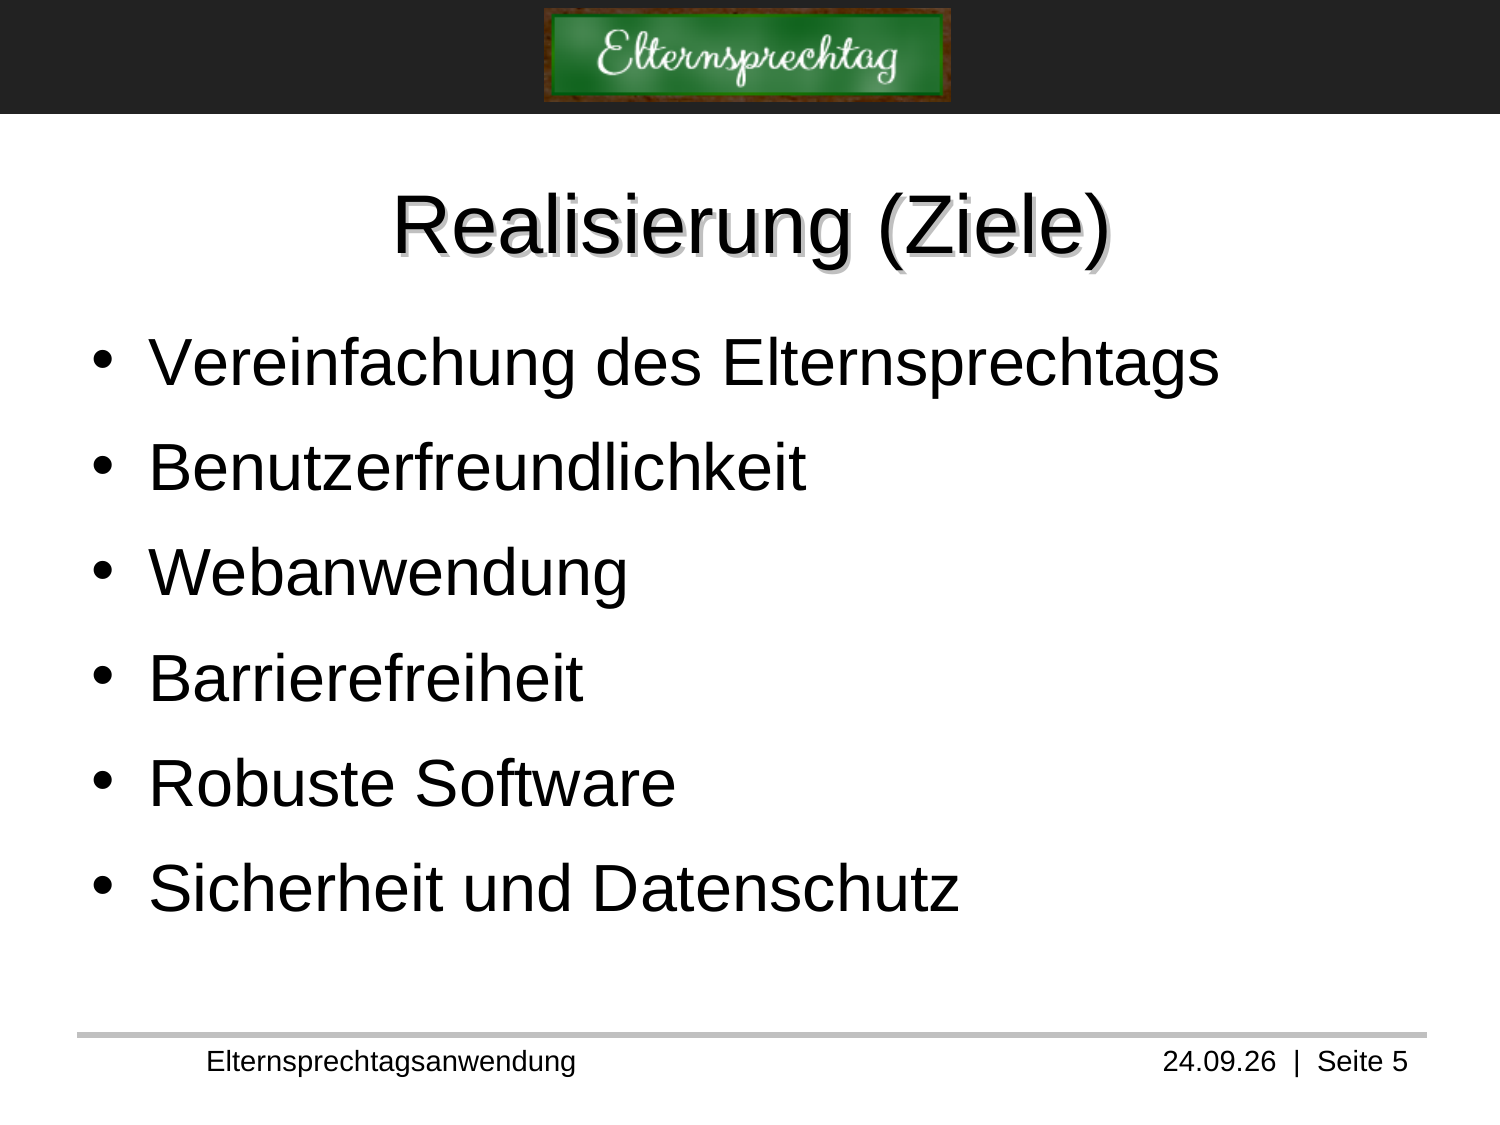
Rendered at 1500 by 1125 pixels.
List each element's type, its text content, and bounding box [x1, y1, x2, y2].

picture [0, 0, 1500, 114]
title Realisierung (Ziele) [76, 160, 1427, 279]
list Vereinfachung des Elternsprechtags Benutzerfreundlichkeit Webanwendung Barrierefreiheit Robuste Software Sicherheit und Datenschutz [76, 302, 1427, 1000]
